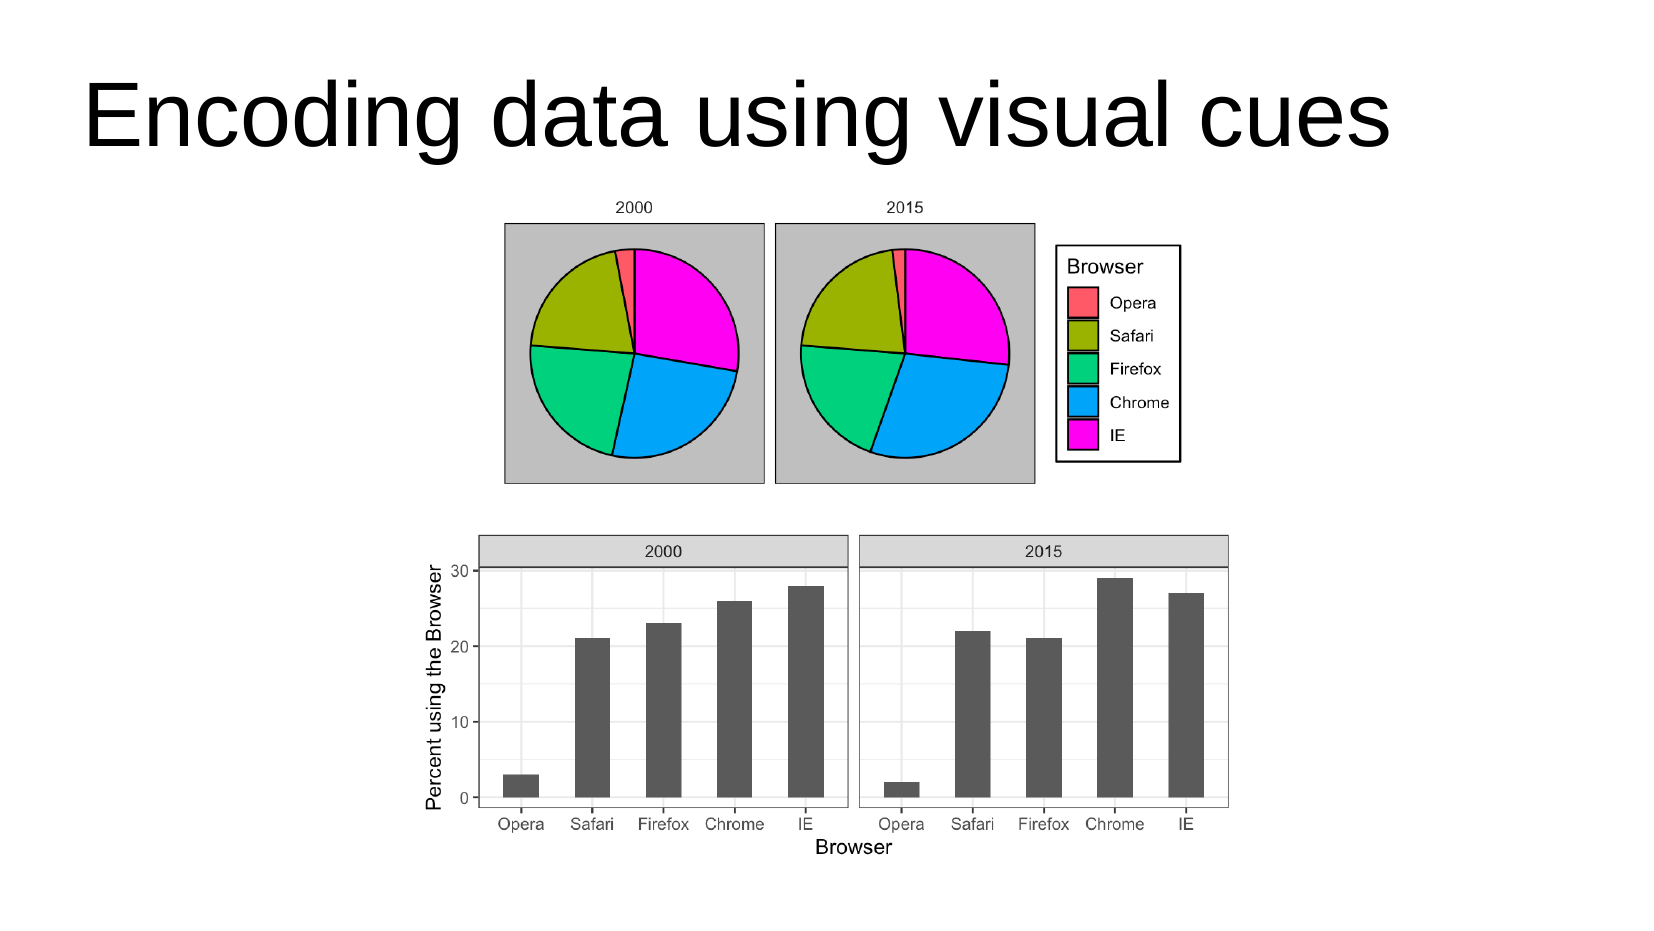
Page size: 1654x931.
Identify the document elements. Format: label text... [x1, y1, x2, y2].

title Encoding data using visual cues [82, 37, 1571, 193]
picture [415, 180, 1239, 868]
